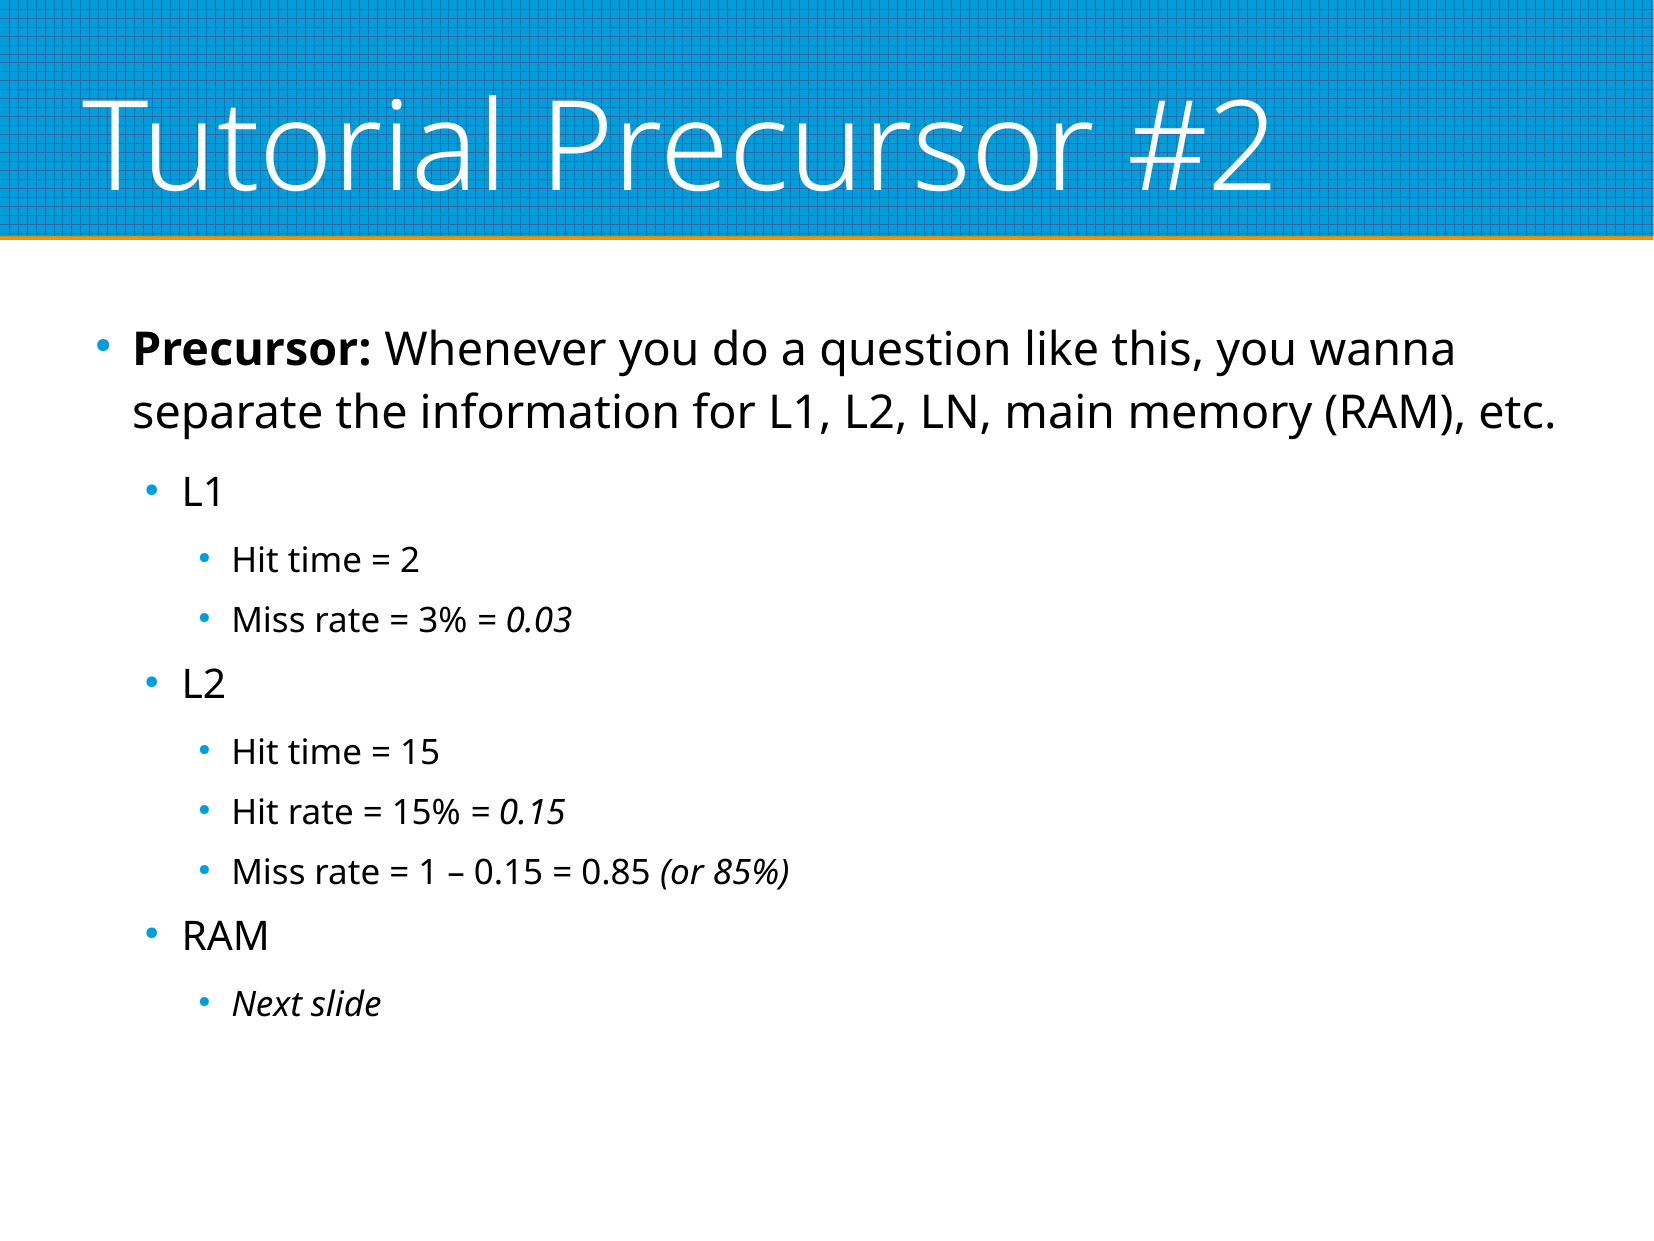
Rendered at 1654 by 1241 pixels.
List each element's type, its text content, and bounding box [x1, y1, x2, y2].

title Tutorial Precursor #2 [82, 19, 1571, 227]
list Precursor: Whenever you do a question like this, you wanna separate the information for L1, L2, LN, main memory (RAM), etc. L1 Hit time = 2 Miss rate = 3% = 0.03 L2 Hit time = 15 Hit rate = 15% = 0.15 Miss rate = 1 – 0.15 = 0.85 (or 85%) RAM Next slide [82, 314, 1563, 1093]
